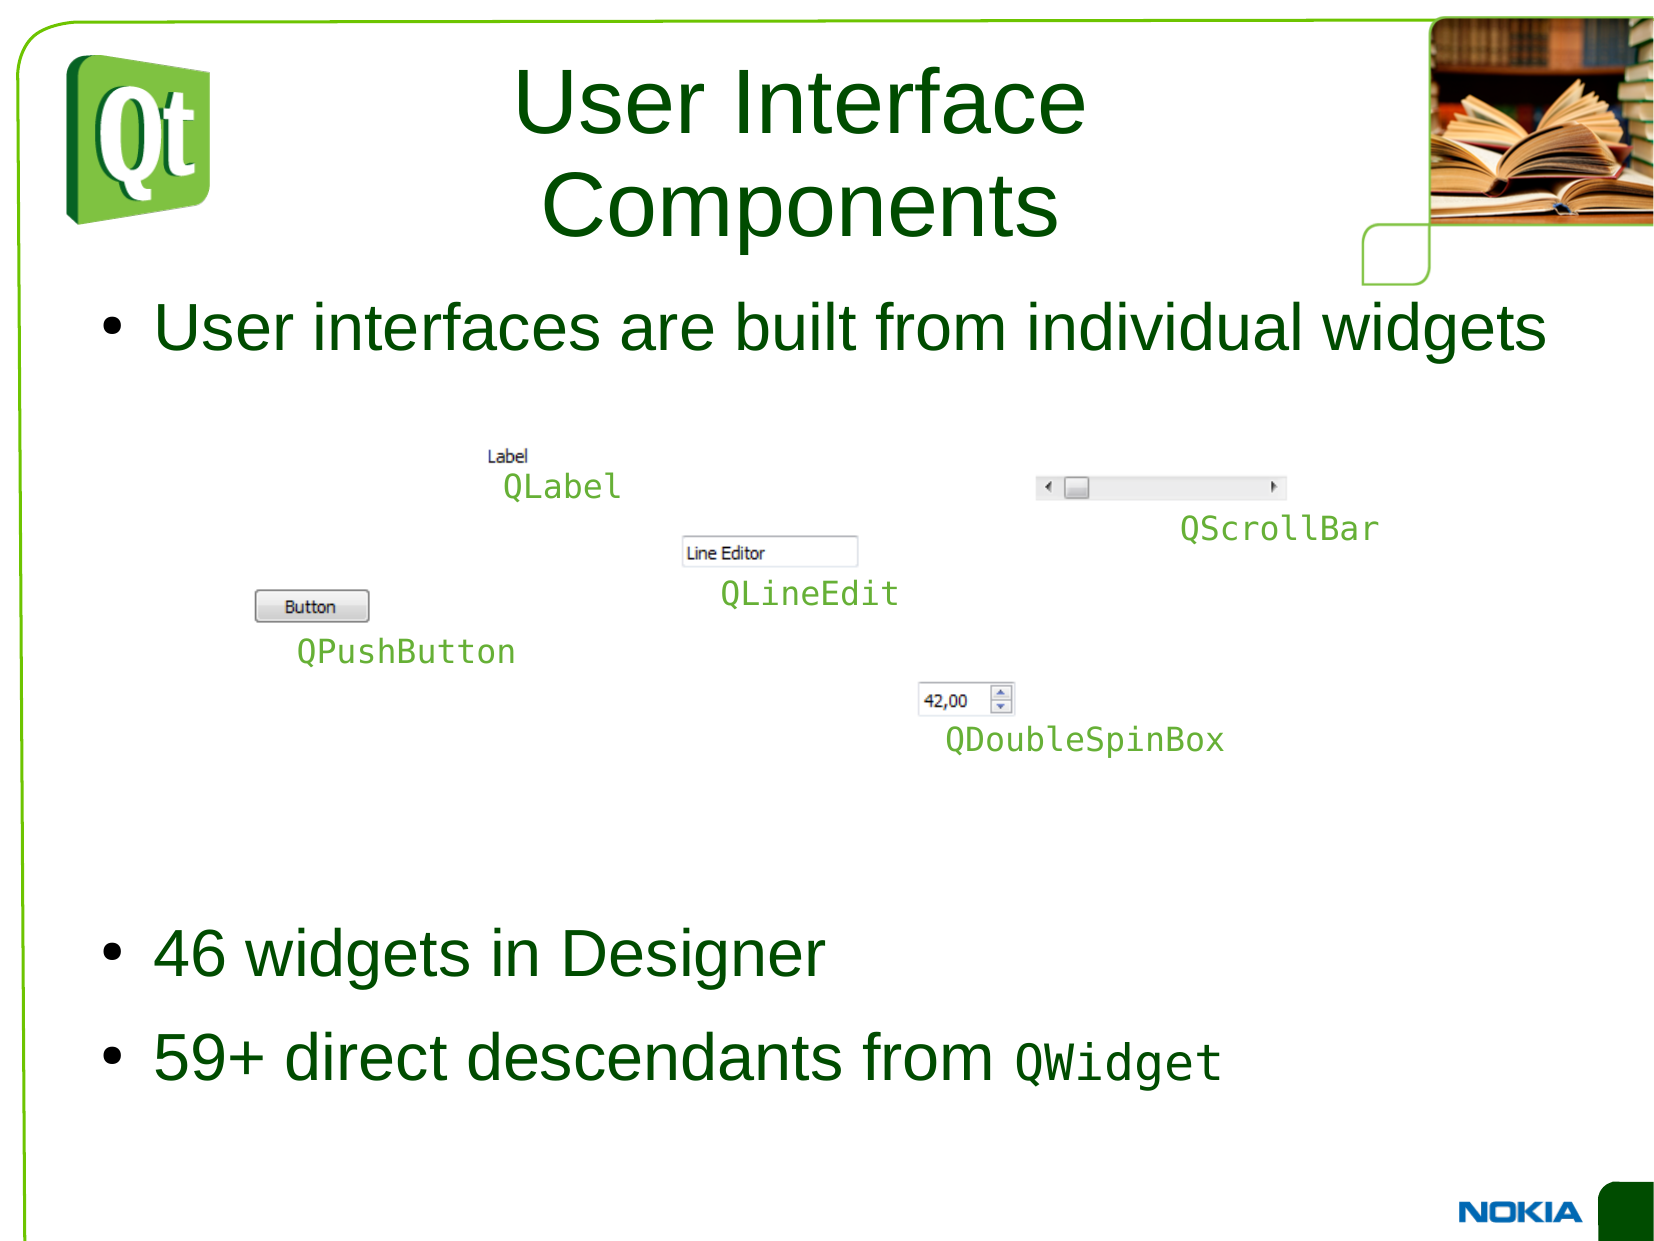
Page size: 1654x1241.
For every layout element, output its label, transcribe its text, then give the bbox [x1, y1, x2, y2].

picture [66, 55, 210, 225]
text_box QScrollBar [1164, 501, 1395, 556]
picture [1033, 472, 1292, 504]
text_box QLabel [488, 460, 638, 514]
list User interfaces are built from individual widgets 46 widgets in Designer 59+ direct descendants from QWidget [82, 290, 1571, 1096]
picture [1338, 5, 1654, 306]
picture [252, 585, 373, 626]
picture [486, 442, 532, 468]
title User Interface Components [263, 49, 1338, 257]
picture [915, 679, 1019, 720]
text_box QLineEdit [705, 566, 916, 621]
text_box QPushButton [281, 625, 532, 680]
picture [679, 531, 862, 571]
text_box QDoubleSpinBox [930, 713, 1241, 768]
picture [1459, 1201, 1583, 1223]
